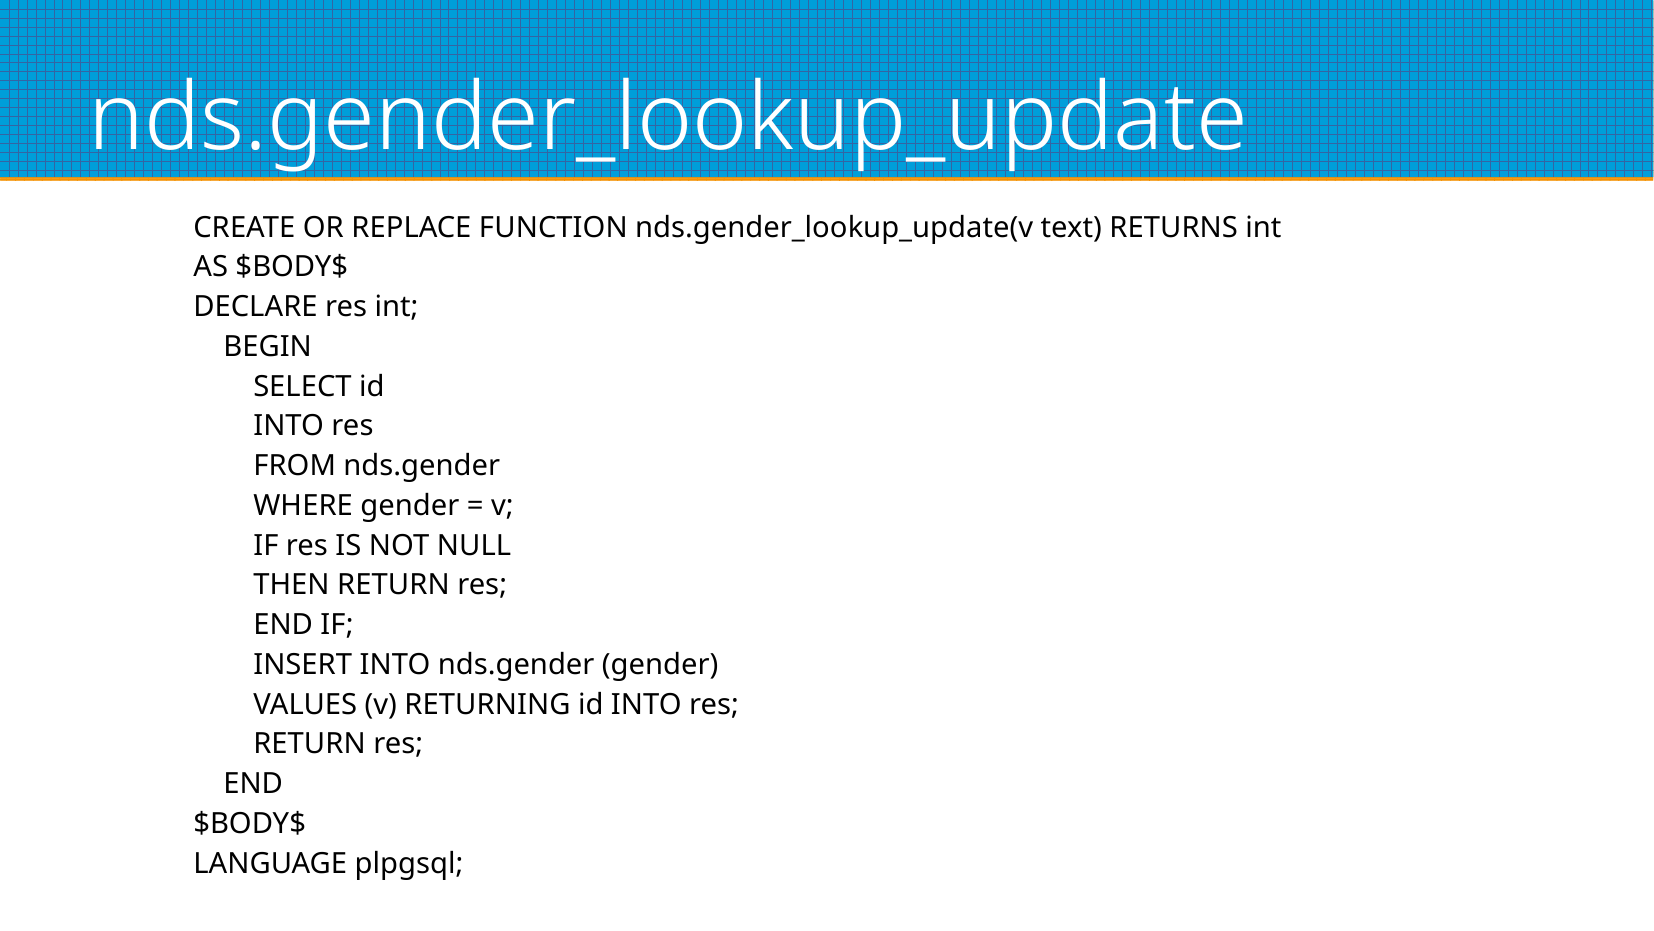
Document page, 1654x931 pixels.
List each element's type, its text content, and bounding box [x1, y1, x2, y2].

text_box CREATE OR REPLACE FUNCTION nds.gender_lookup_update(v text) RETURNS int AS $BODY$ DECLARE res int; BEGIN SELECT id INTO res FROM nds.gender WHERE gender = v; IF res IS NOT NULL THEN RETURN res; END IF; INSERT INTO nds.gender (gender) VALUES (v) RETURNING id INTO res; RETURN res; END $BODY$ LANGUAGE plpgsql; [187, 199, 1613, 888]
title nds.gender_lookup_update [88, 14, 1565, 178]
